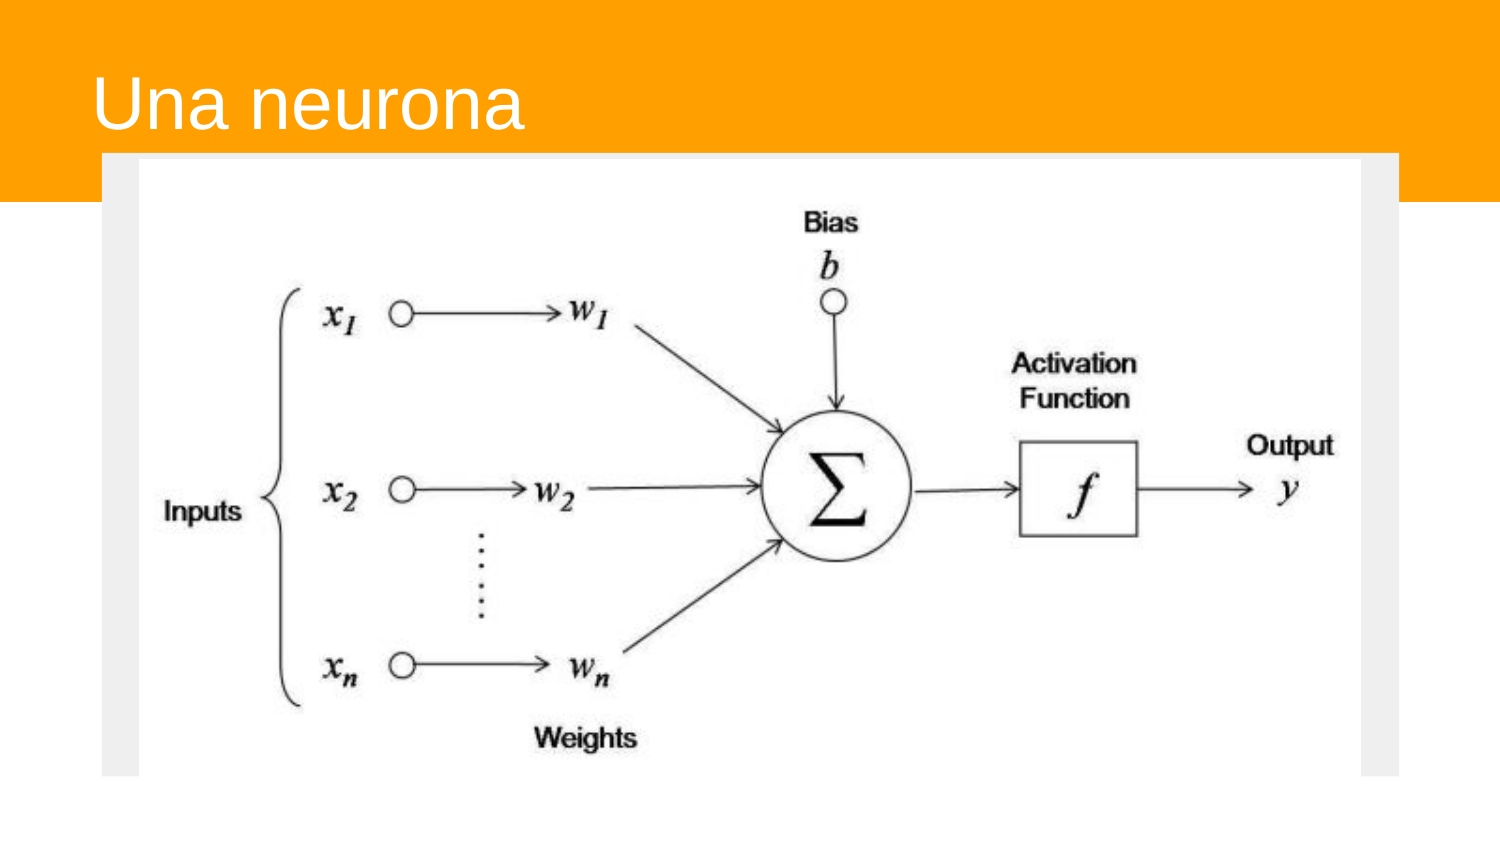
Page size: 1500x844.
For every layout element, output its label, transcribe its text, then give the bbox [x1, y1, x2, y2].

title Una neurona [76, 17, 1391, 160]
picture [139, 159, 1361, 781]
